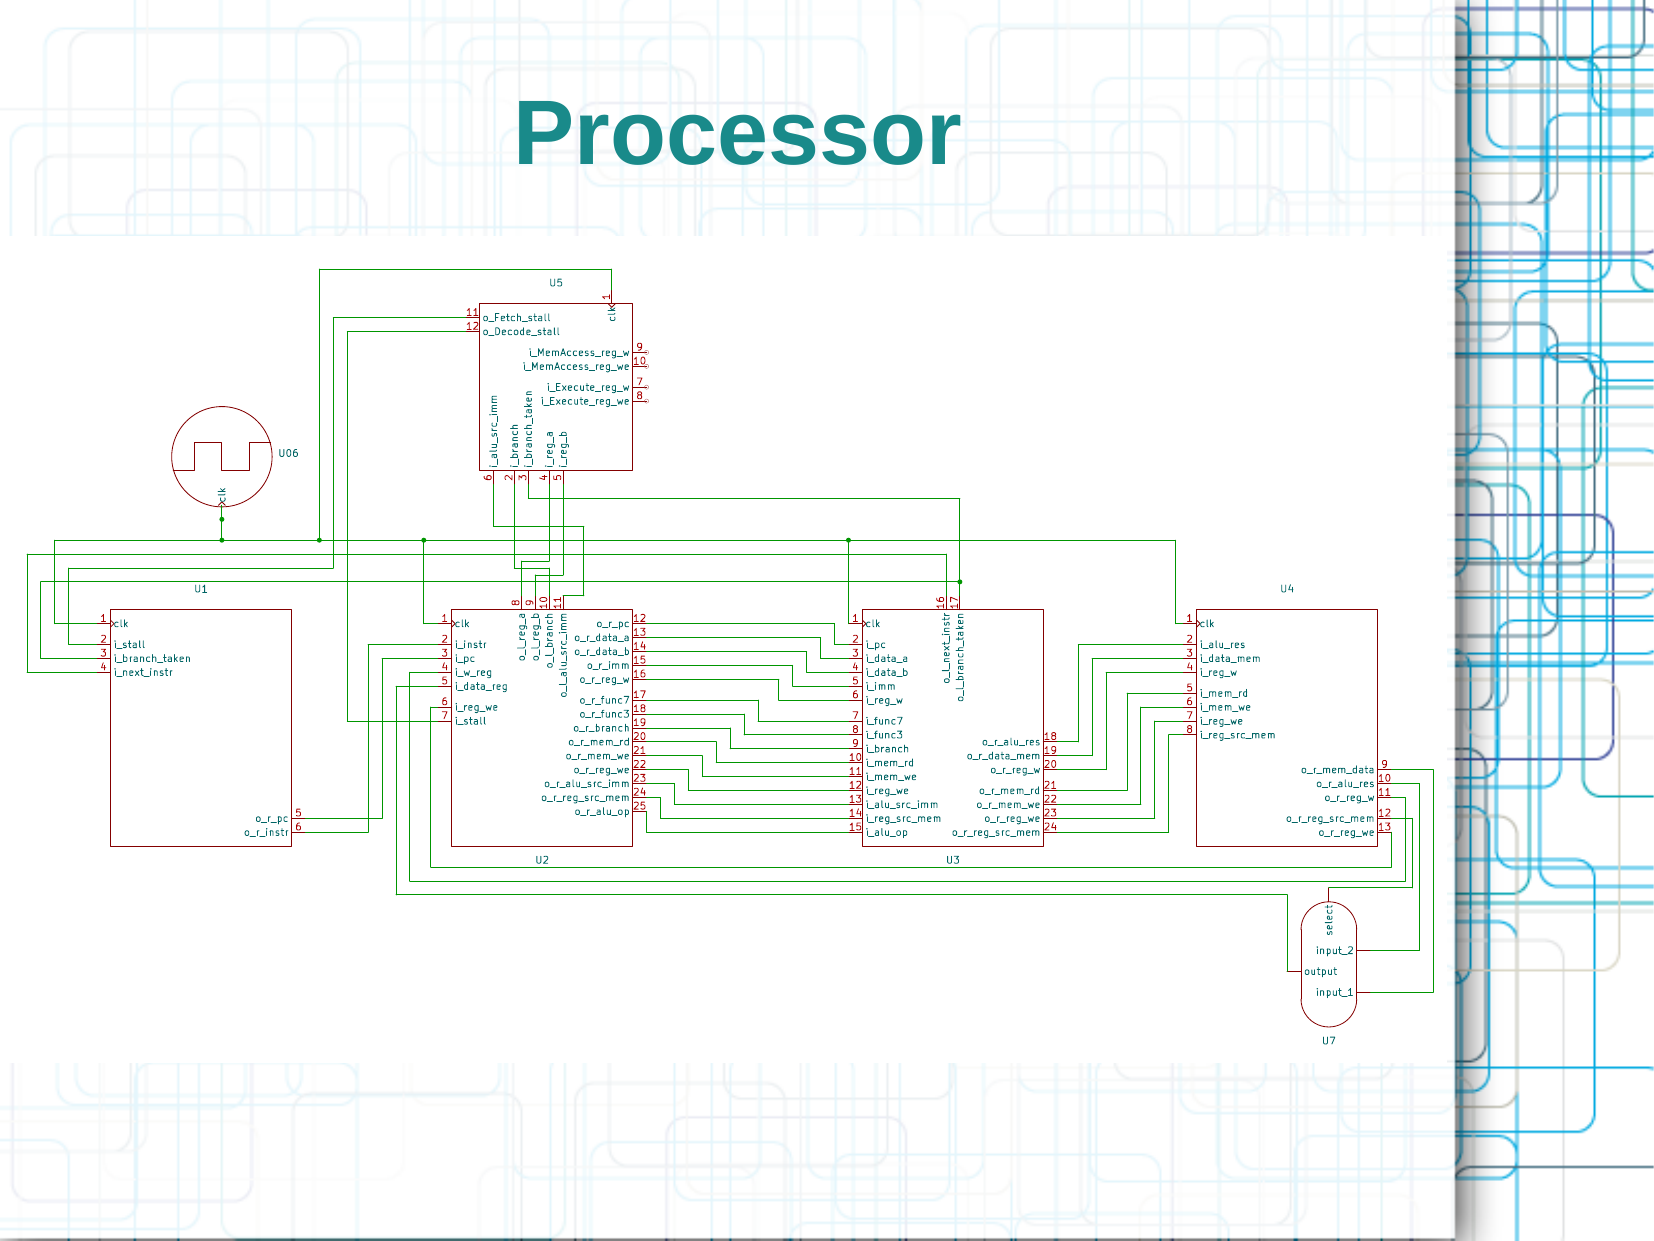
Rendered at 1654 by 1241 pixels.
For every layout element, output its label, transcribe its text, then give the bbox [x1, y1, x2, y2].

title Processor [59, 29, 1418, 237]
picture [0, 0, 1654, 1241]
